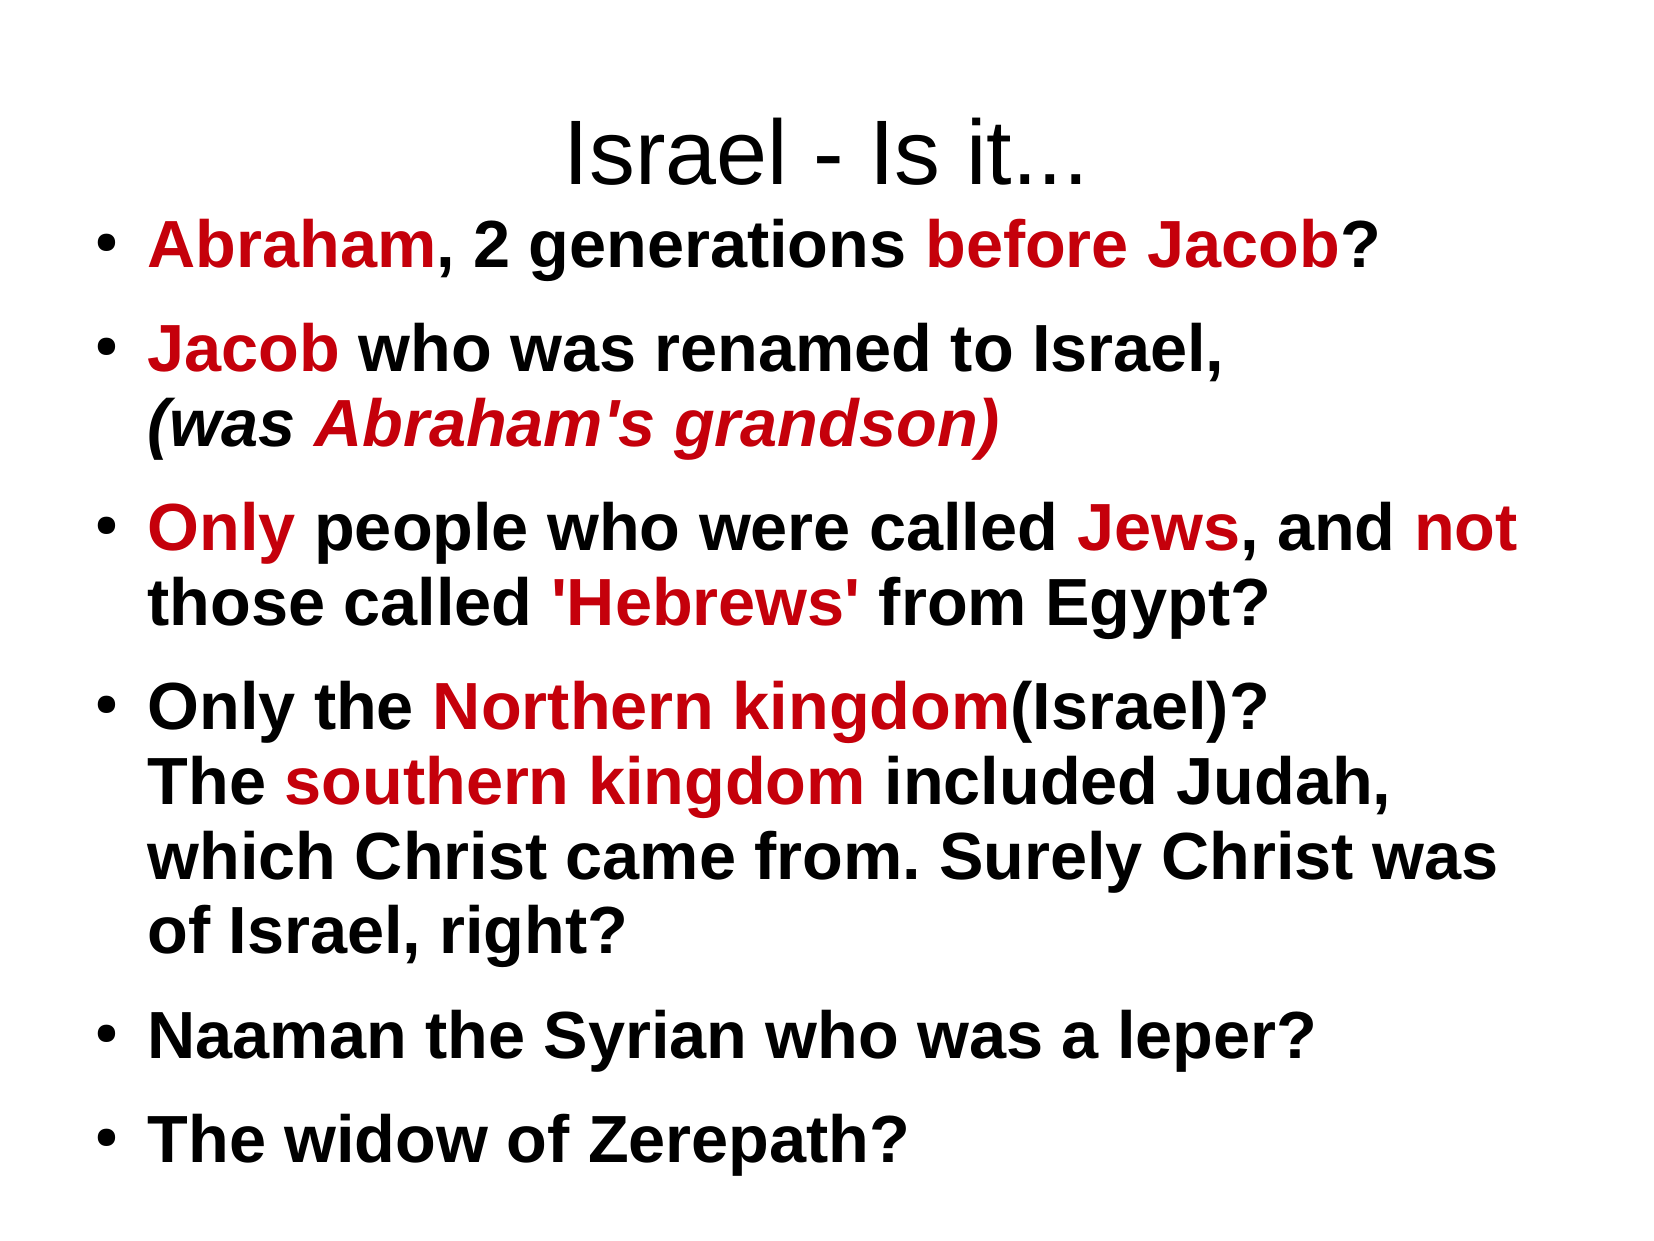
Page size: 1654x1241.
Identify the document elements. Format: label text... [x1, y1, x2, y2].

list Abraham, 2 generations before Jacob? Jacob who was renamed to Israel, (was Abraham's grandson) Only people who were called Jews, and not those called 'Hebrews' from Egypt? Only the Northern kingdom(Israel)? The southern kingdom included Judah, which Christ came from. Surely Christ was of Israel, right? Naaman the Syrian who was a leper? The widow of Zerepath? [76, 206, 1565, 1177]
title Israel - Is it... [82, 49, 1571, 257]
